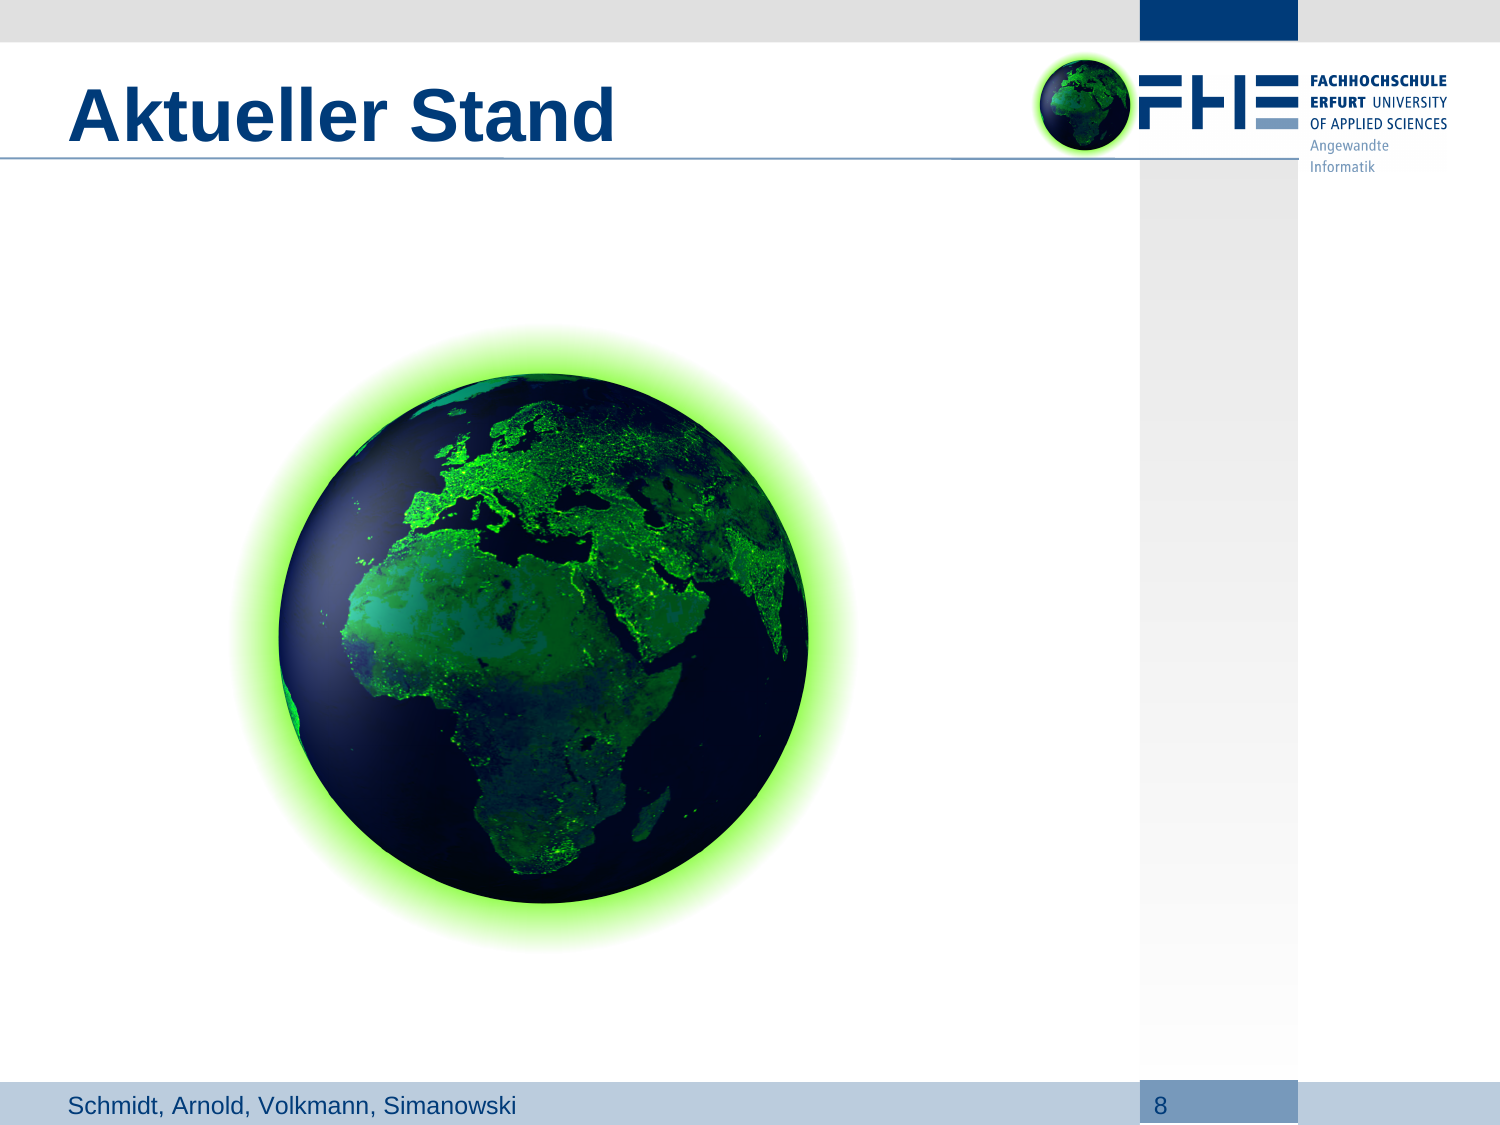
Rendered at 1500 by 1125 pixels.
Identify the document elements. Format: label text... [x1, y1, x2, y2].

picture [221, 316, 865, 960]
title Aktueller Stand [53, 58, 1140, 142]
picture [1030, 75, 1447, 172]
picture [1030, 50, 1140, 58]
